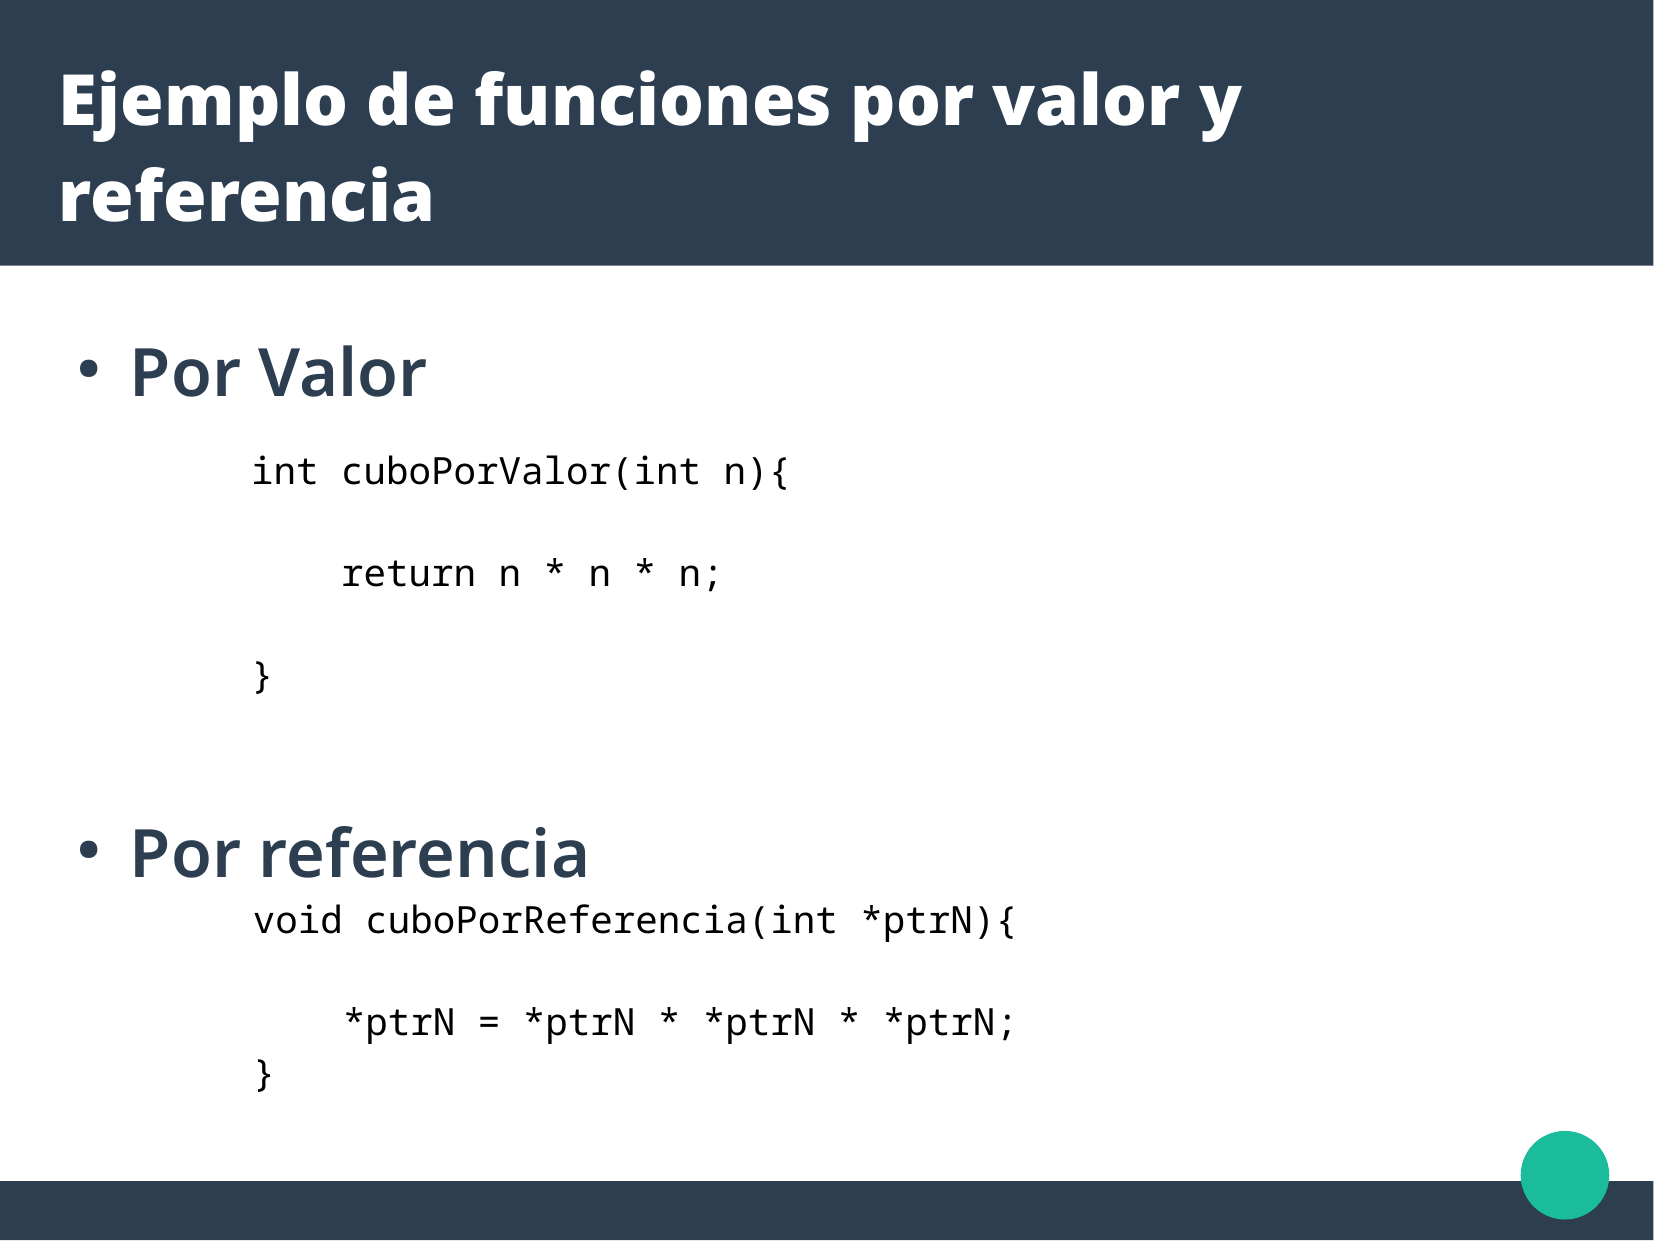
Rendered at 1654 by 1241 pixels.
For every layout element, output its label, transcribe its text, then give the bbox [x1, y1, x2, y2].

list Por Valor Por referencia [59, 324, 1595, 1152]
title Ejemplo de funciones por valor y referencia [59, 49, 1595, 207]
text_box void cuboPorReferencia(int *ptrN){ *ptrN = *ptrN * *ptrN * *ptrN; } [238, 885, 1033, 1051]
text_box int cuboPorValor(int n){ return n * n * n; } [236, 437, 806, 640]
